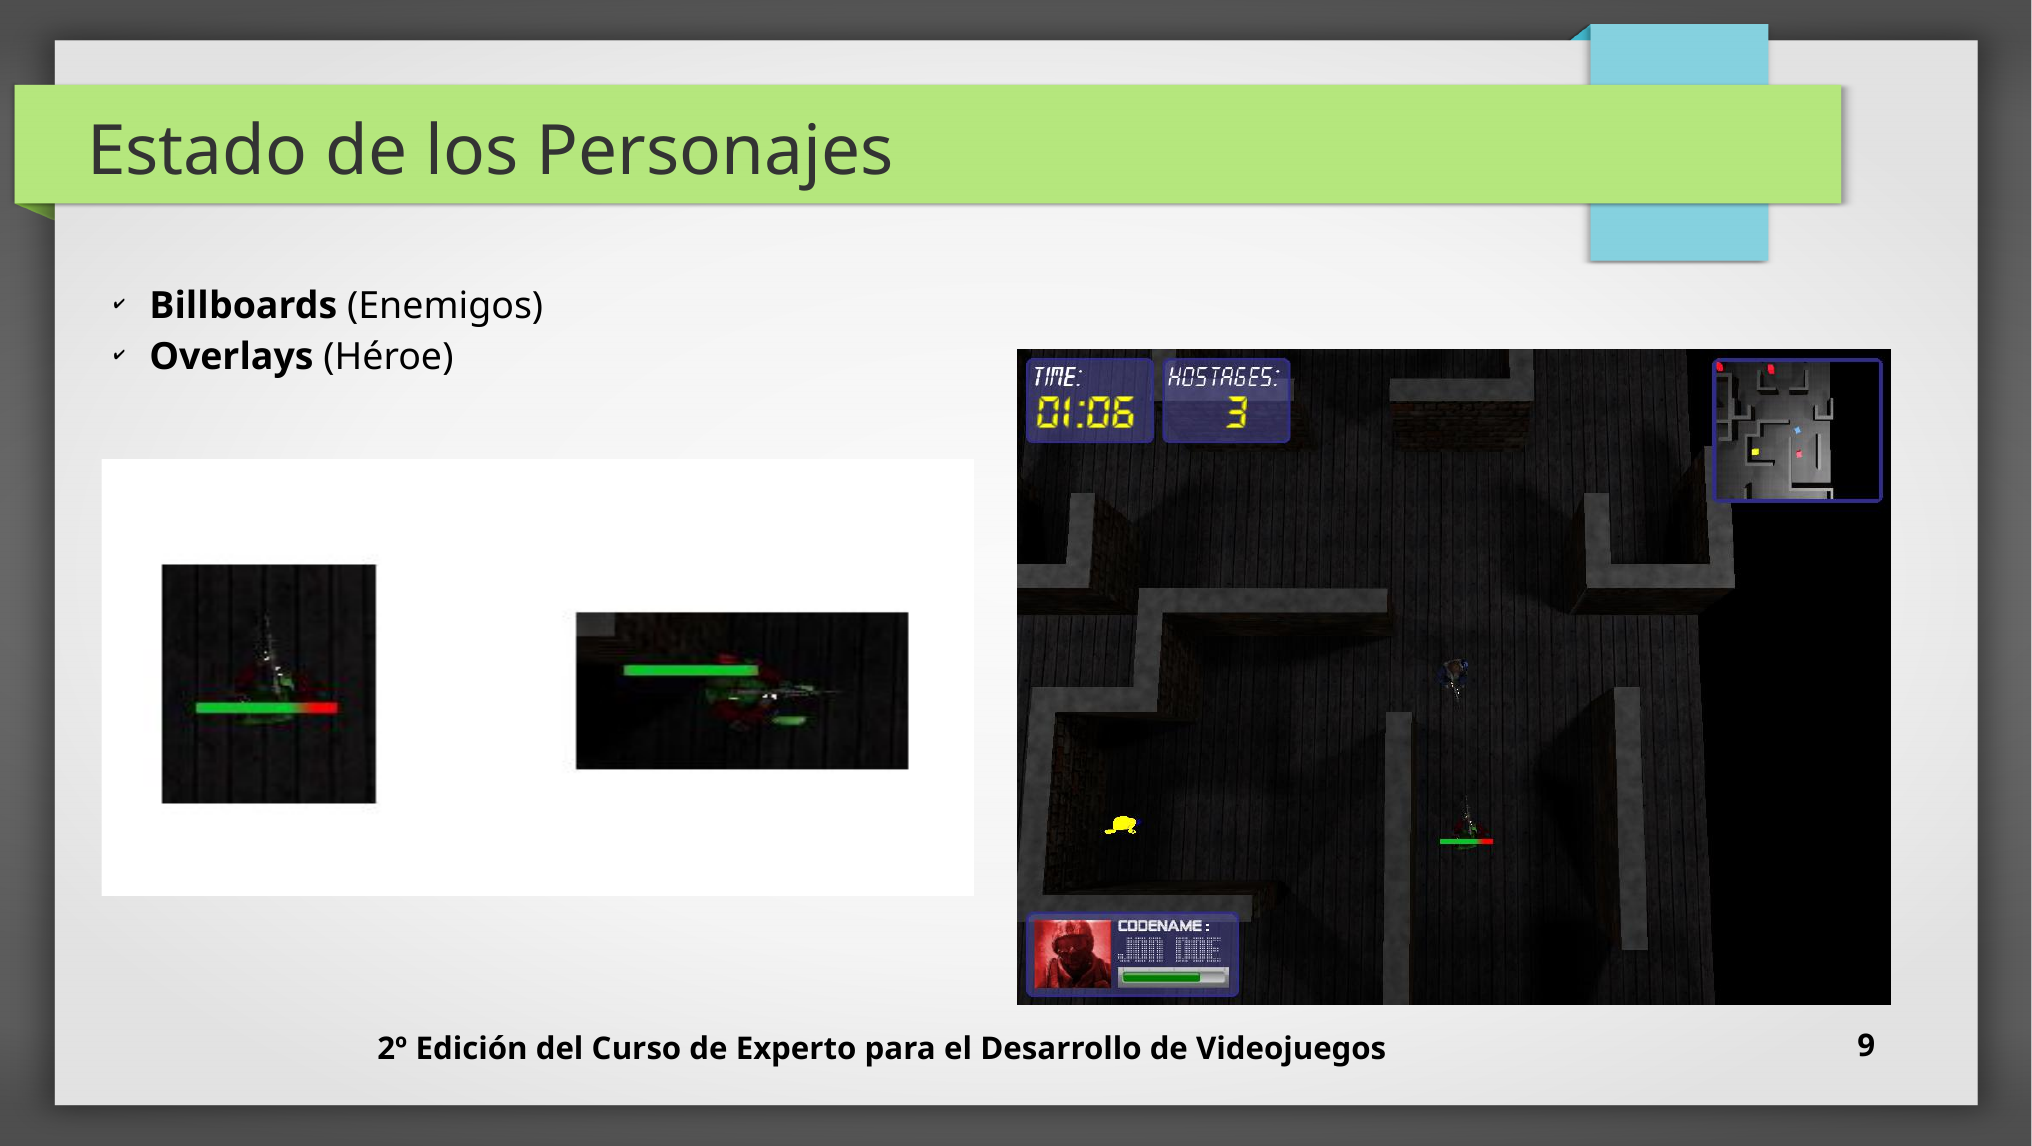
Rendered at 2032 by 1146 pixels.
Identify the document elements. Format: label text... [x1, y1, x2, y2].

title Estado de los Personajes [87, 91, 1510, 204]
text_box 2º Edición del Curso de Experto para el Desarrollo de Videojuegos [362, 1018, 1669, 1085]
text_box Billboards (Enemigos) Overlays (Héroe) [99, 271, 875, 414]
text_box <número> [1842, 1015, 2032, 1082]
picture [0, 0, 2032, 1146]
